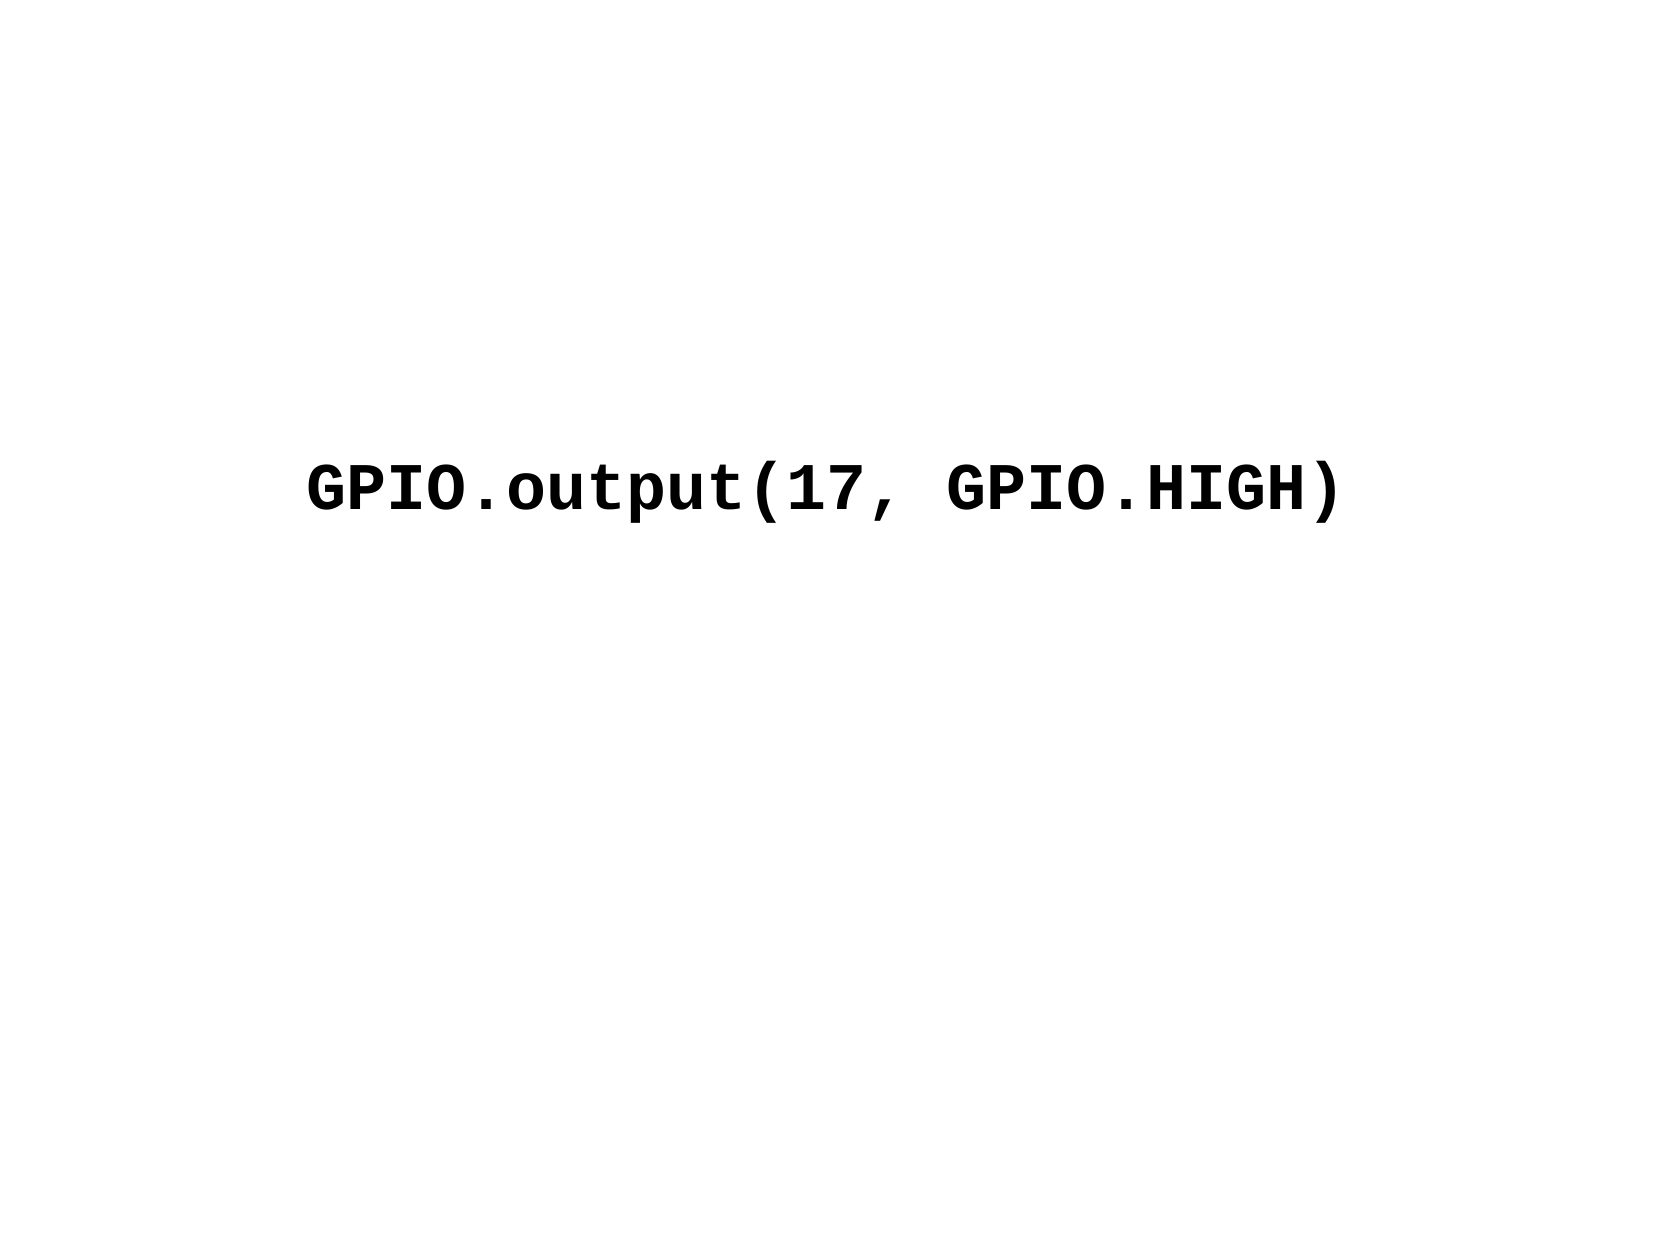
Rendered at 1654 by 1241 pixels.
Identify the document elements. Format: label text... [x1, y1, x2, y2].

subtitle GPIO.output(17, GPIO.HIGH) [82, 49, 1571, 1010]
